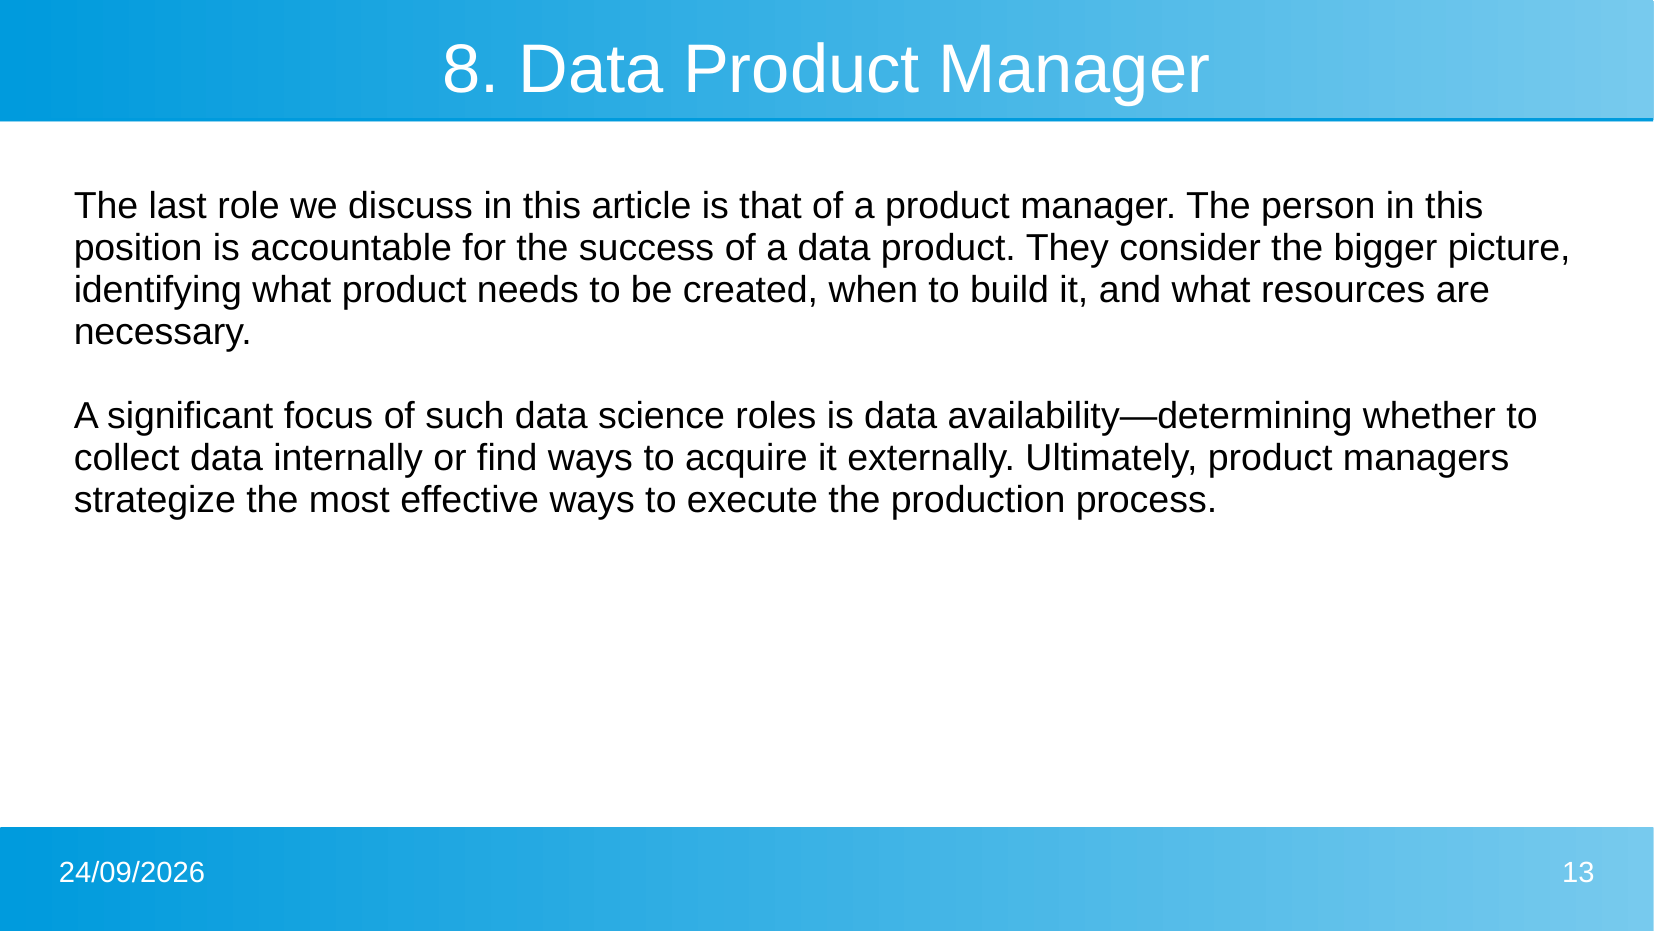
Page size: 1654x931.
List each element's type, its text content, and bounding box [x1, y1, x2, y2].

text_box The last role we discuss in this article is that of а product manager. The person in this position is accountable for the success of a data product. They consider the bigger picture, identifying what product needs to be created, when to build it, and what resources are necessary. A significant focus of such data science roles is data availability—determining whether to collect data internally or find ways to acquire it externally. Ultimately, product managers strategize the most effective ways to execute the production process. [59, 177, 1625, 528]
title 8. Data Product Manager [59, 29, 1595, 108]
